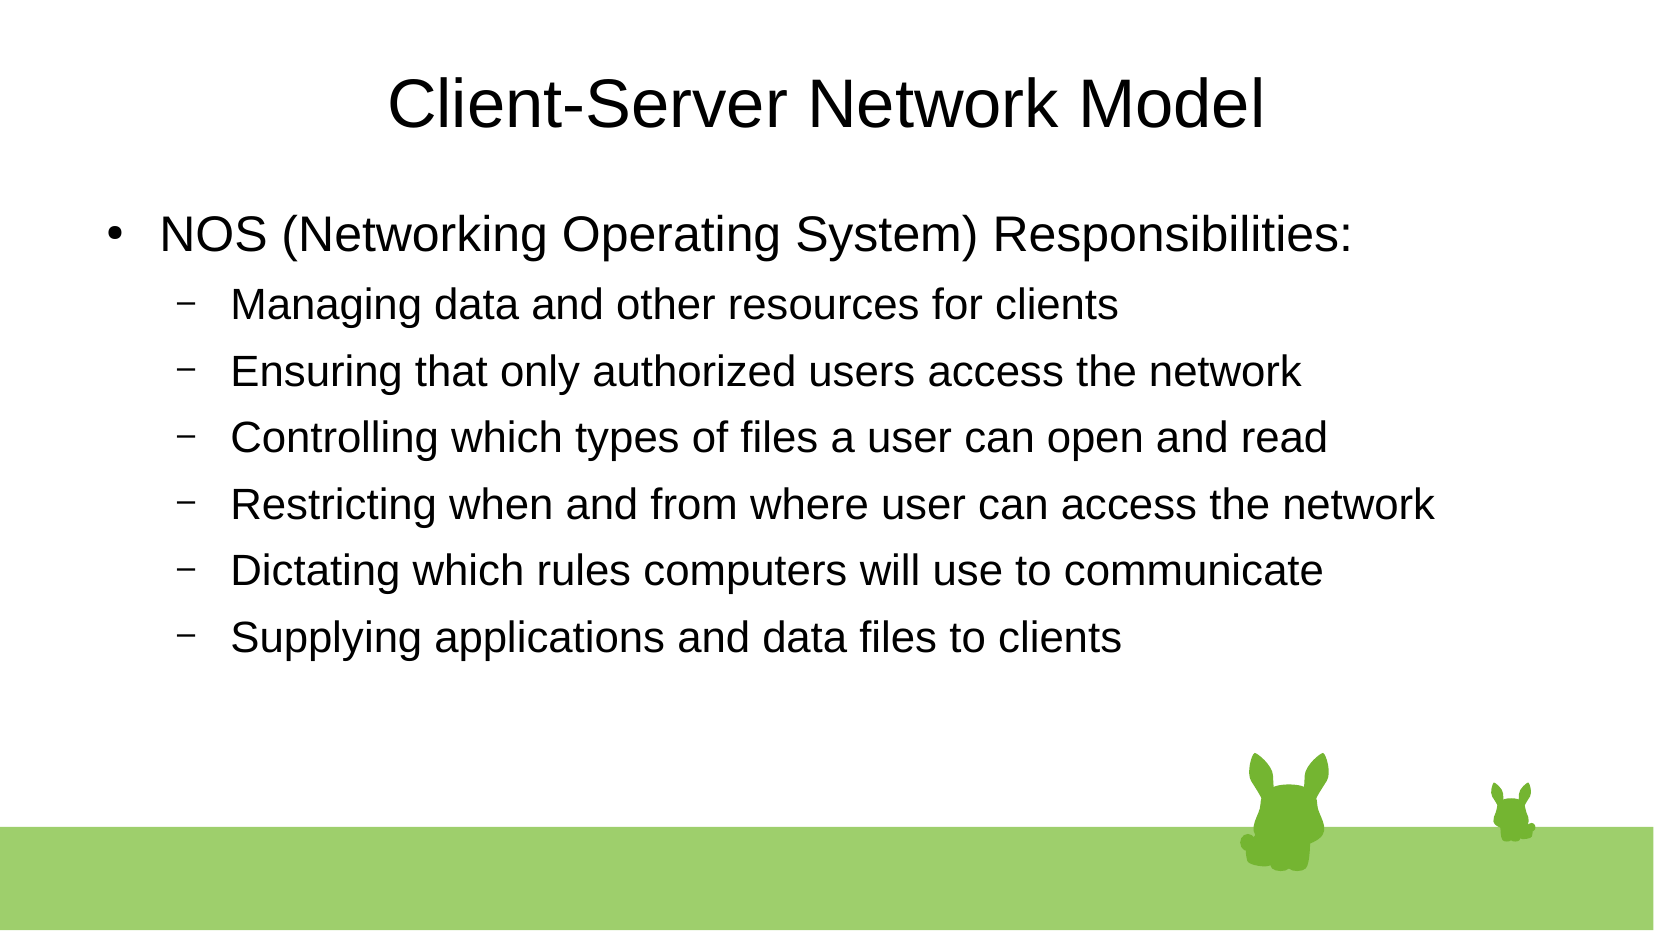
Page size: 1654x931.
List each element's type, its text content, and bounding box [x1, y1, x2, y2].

title Client-Server Network Model [88, 29, 1565, 178]
list NOS (Networking Operating System) Responsibilities: Managing data and other resources for clients Ensuring that only authorized users access the network Controlling which types of files a user can open and read Restricting when and from where user can access the network Dictating which rules computers will use to communicate Supplying applications and data files to clients [88, 206, 1565, 739]
